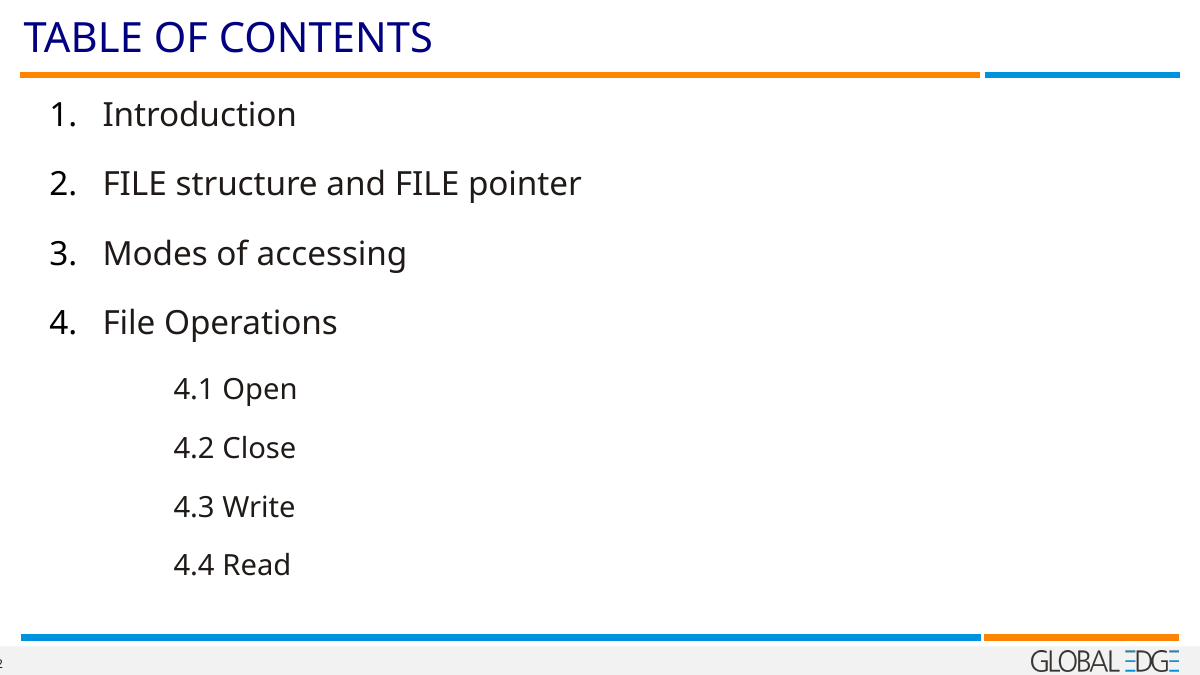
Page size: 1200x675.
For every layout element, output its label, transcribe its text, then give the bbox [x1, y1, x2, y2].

list Introduction FILE structure and FILE pointer Modes of accessing File Operations 4.1 Open 4.2 Close 4.3 Write 4.4 Read [20, 87, 1179, 628]
title TABLE OF CONTENTS [12, 9, 1088, 63]
picture [1031, 650, 1179, 672]
